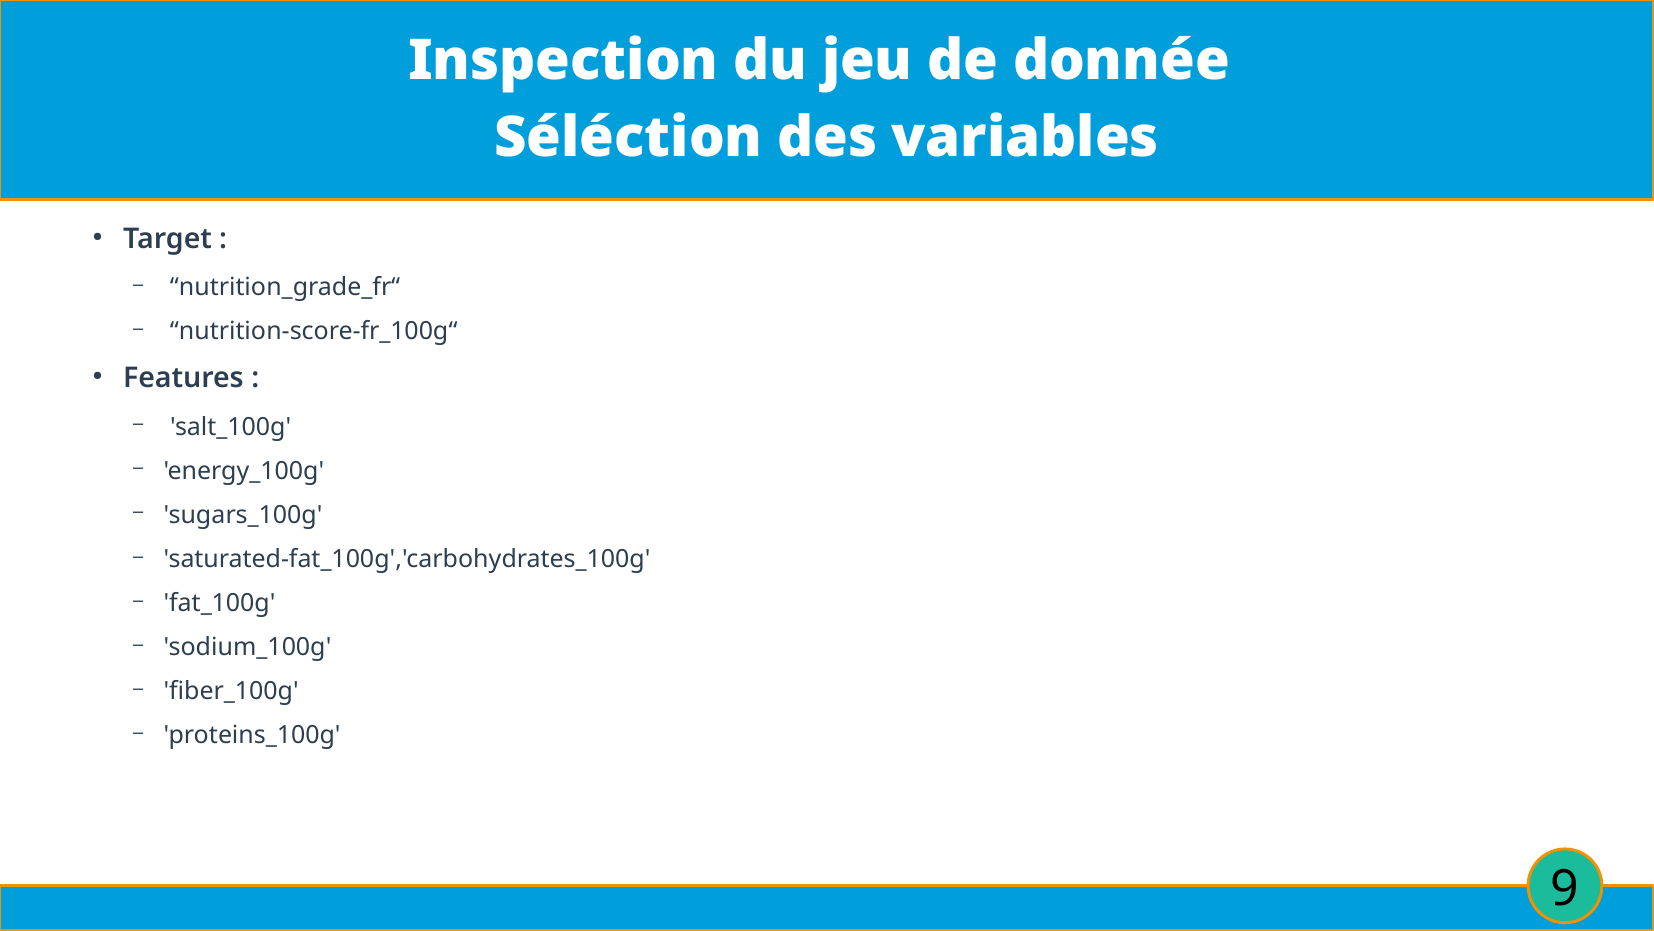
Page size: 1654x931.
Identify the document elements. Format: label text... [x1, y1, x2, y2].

title Inspection du jeu de donnée Séléction des variables [59, 37, 1595, 155]
list Target : “nutrition_grade_fr“ “nutrition-score-fr_100g“ Features : 'salt_100g' 'energy_100g' 'sugars_100g' 'saturated-fat_100g','carbohydrates_100g' 'fat_100g' 'sodium_100g' 'fiber_100g' 'proteins_100g' [82, 217, 1571, 758]
